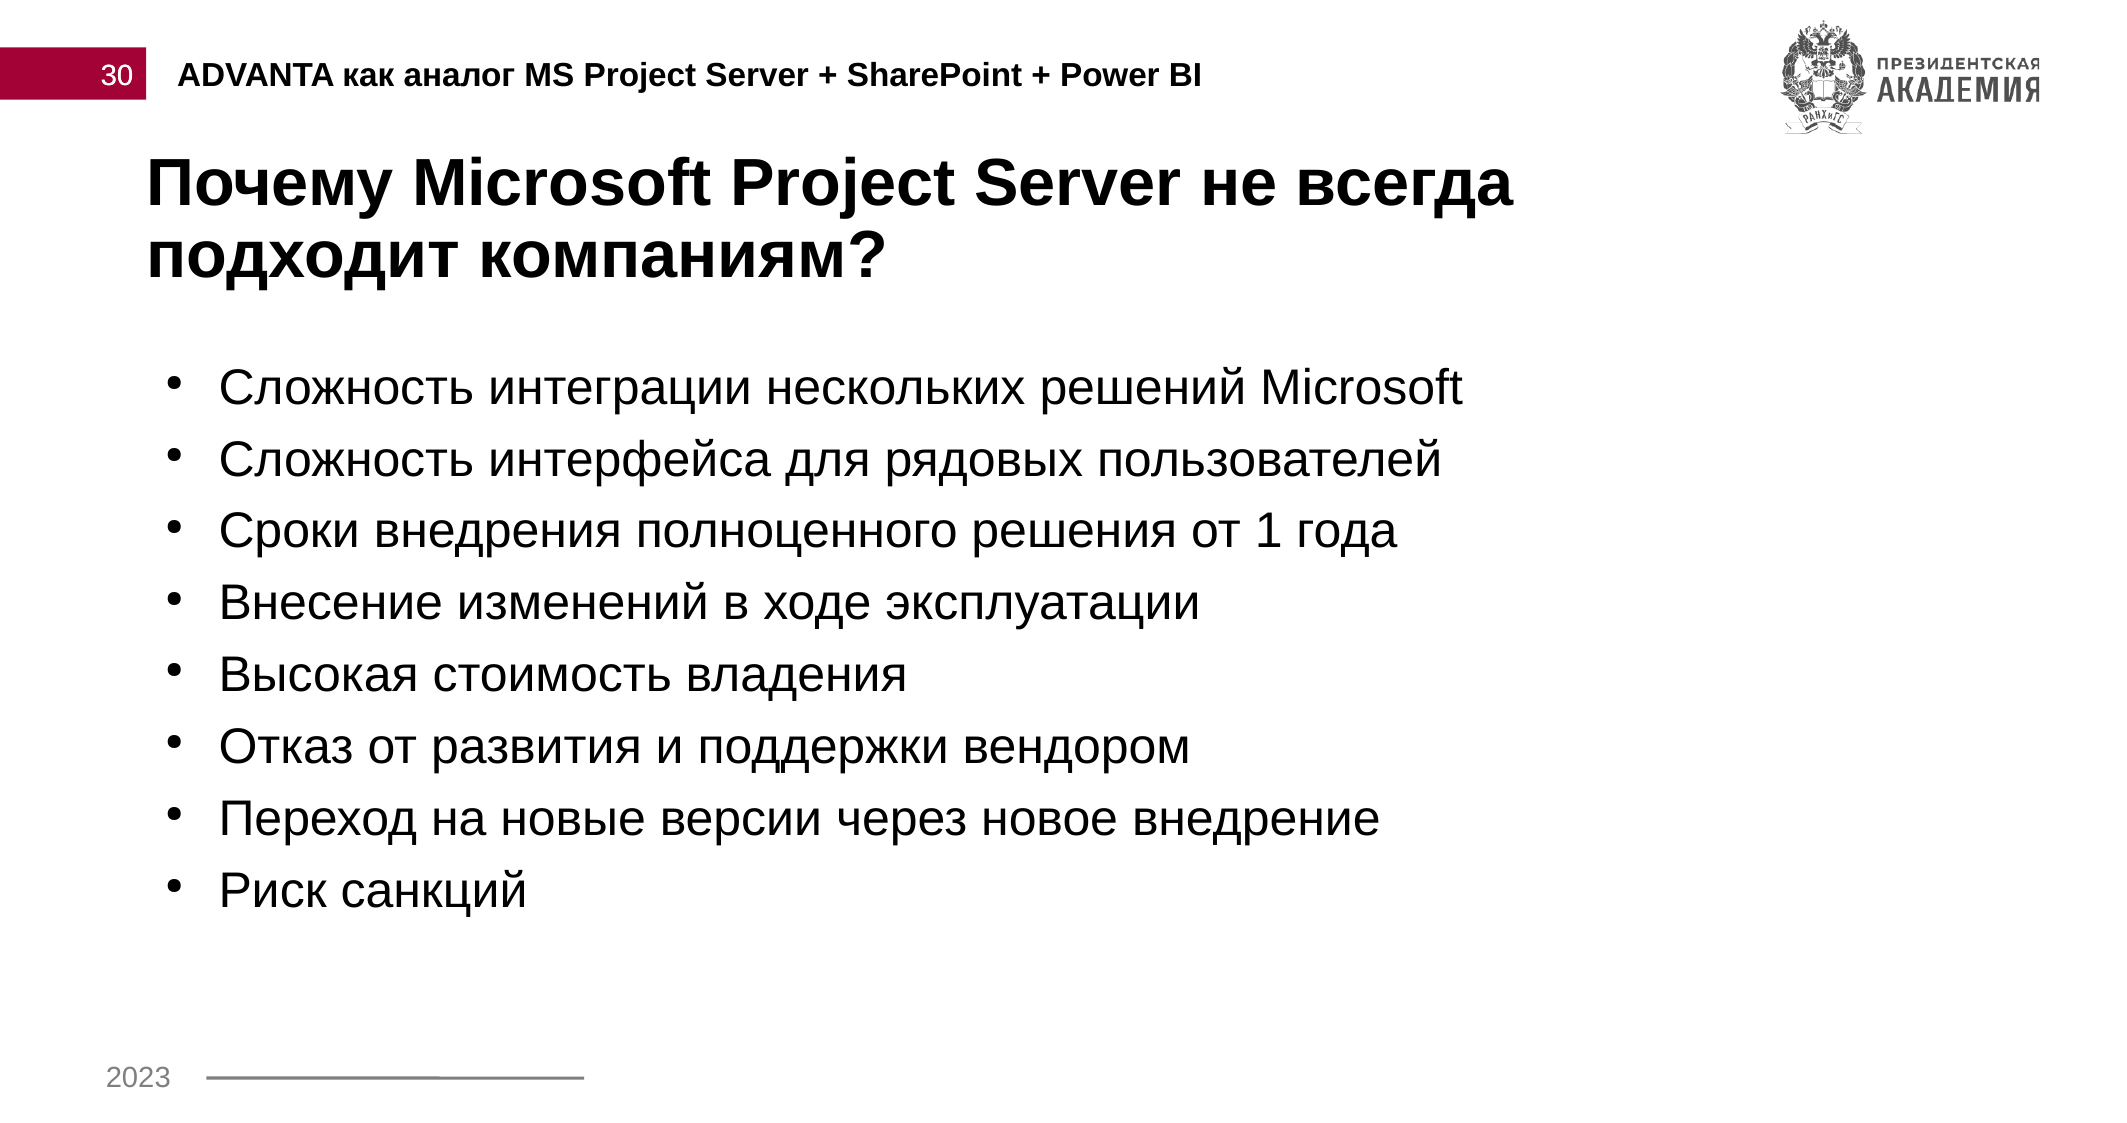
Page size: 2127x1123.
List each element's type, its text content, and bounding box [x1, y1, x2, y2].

text_box ADVANTA как аналог MS Project Server + SharePoint + Power BI [177, 43, 1241, 103]
title Почему Microsoft Project Server не всегда подходит компаниям? [146, 147, 1772, 232]
slide_number <номер> [27, 43, 149, 104]
picture [1780, 20, 2040, 134]
list Сложность интеграции нескольких решений Microsoft Сложность интерфейса для рядовых пользователей Сроки внедрения полноценного решения от 1 года Внесение изменений в ходе эксплуатации Высокая стоимость владения Отказ от развития и поддержки вендором Переход на новые версии через новое внедрение Риск санкций [147, 354, 1920, 943]
